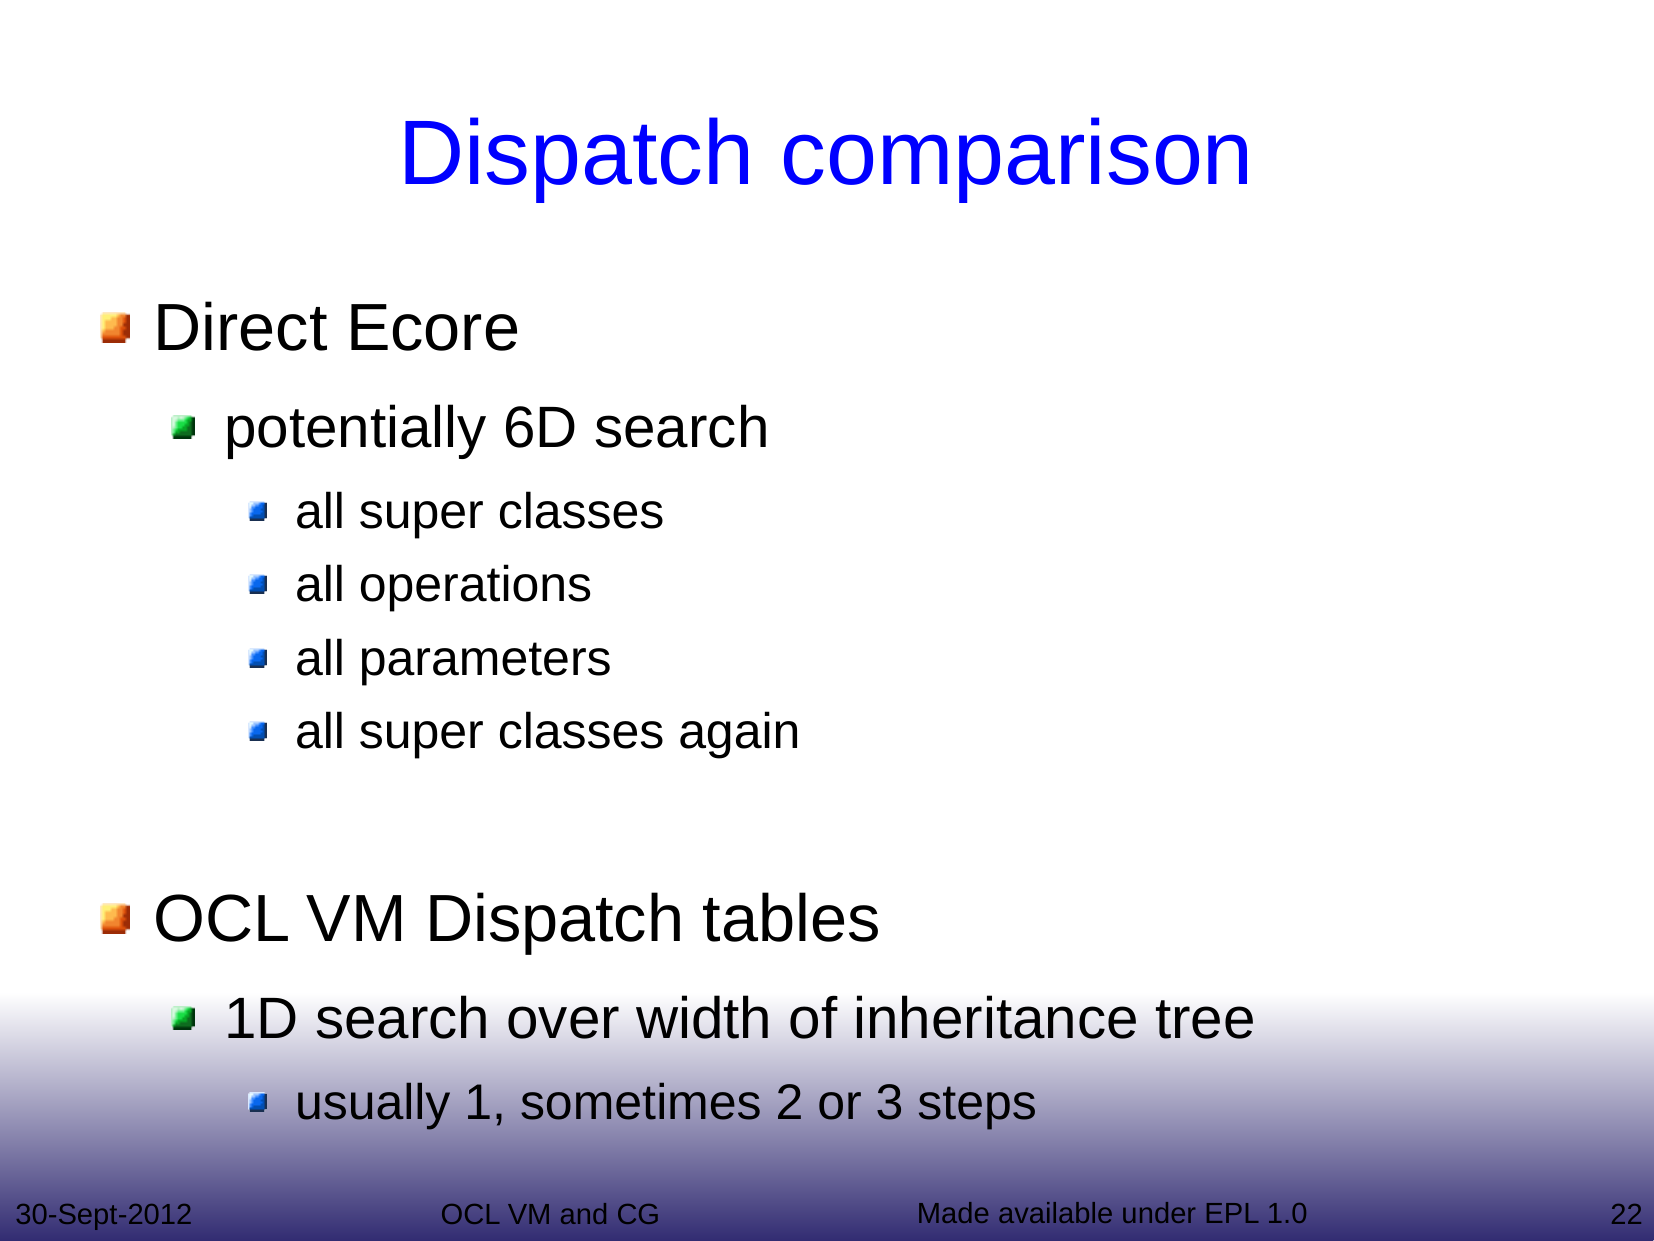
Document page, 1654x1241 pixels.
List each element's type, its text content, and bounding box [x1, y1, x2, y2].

list Direct Ecore potentially 6D search all super classes all operations all parameters all super classes again OCL VM Dispatch tables 1D search over width of inheritance tree usually 1, sometimes 2 or 3 steps [82, 290, 1571, 1130]
title Dispatch comparison [82, 49, 1571, 257]
